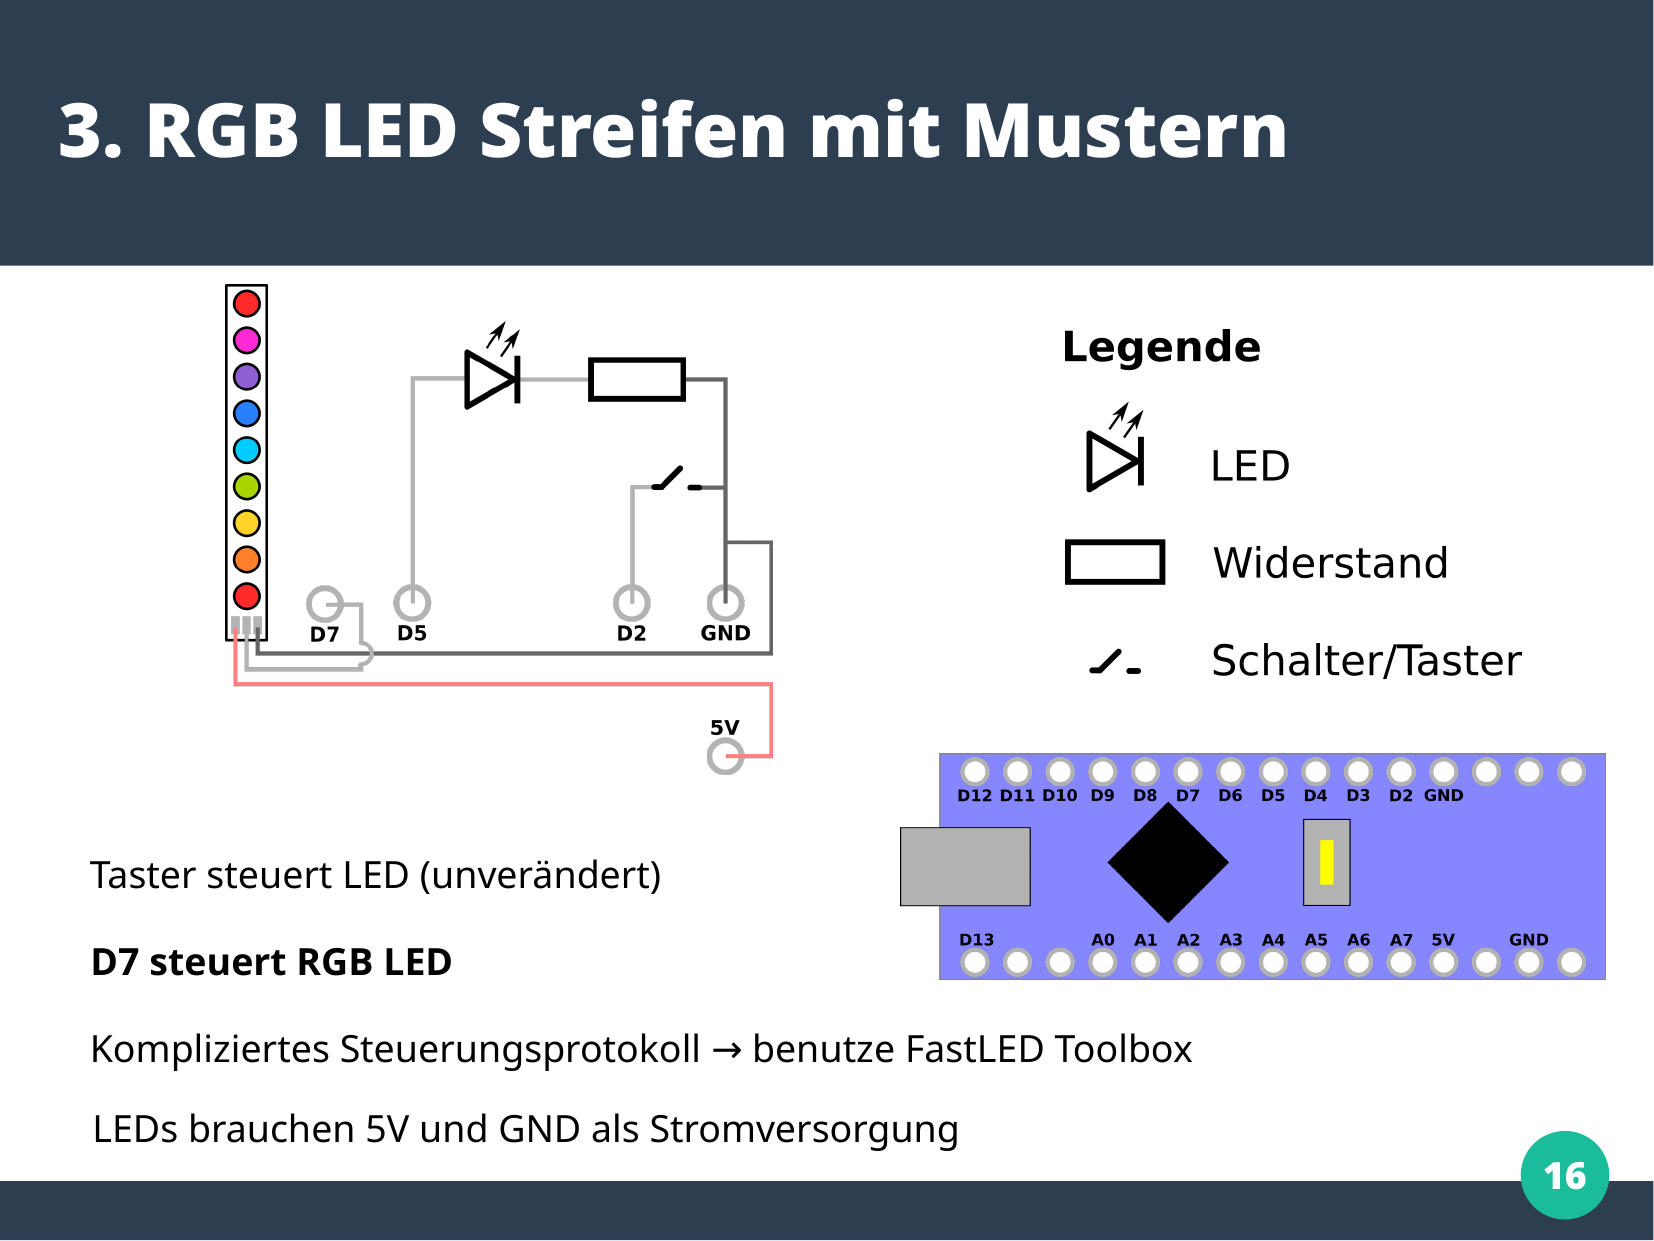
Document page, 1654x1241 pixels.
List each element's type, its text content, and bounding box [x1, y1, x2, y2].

text_box D7 steuert RGB LED [75, 928, 526, 987]
picture [225, 284, 773, 775]
title 3. RGB LED Streifen mit Mustern [59, 49, 1595, 207]
picture [900, 329, 1606, 980]
text_box Taster steuert LED (unverändert) [75, 841, 723, 901]
text_box Kompliziertes Steuerungsprotokoll → benutze FastLED Toolbox [75, 1014, 1269, 1074]
text_box LEDs brauchen 5V und GND als Stromversorgung [77, 1095, 1036, 1154]
